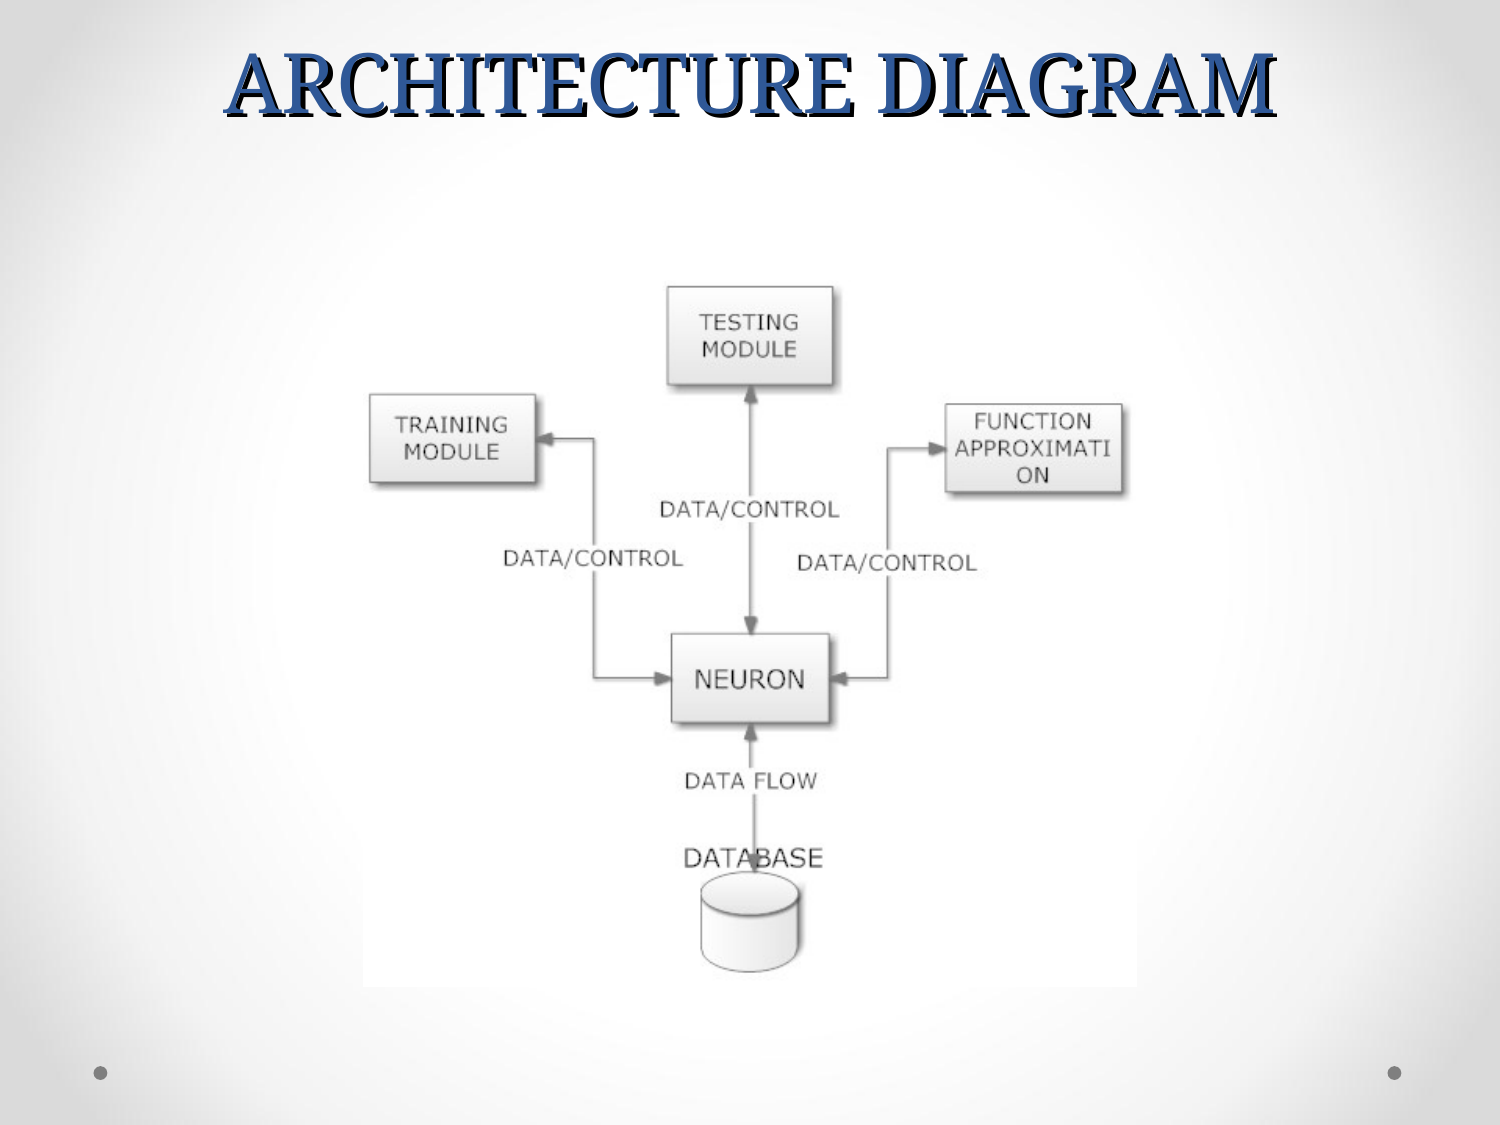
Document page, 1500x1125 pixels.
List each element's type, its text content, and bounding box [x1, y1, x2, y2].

text_box [363, 280, 1137, 987]
title ARCHITECTURE DIAGRAM [75, 0, 1426, 138]
picture [0, 0, 1500, 1125]
